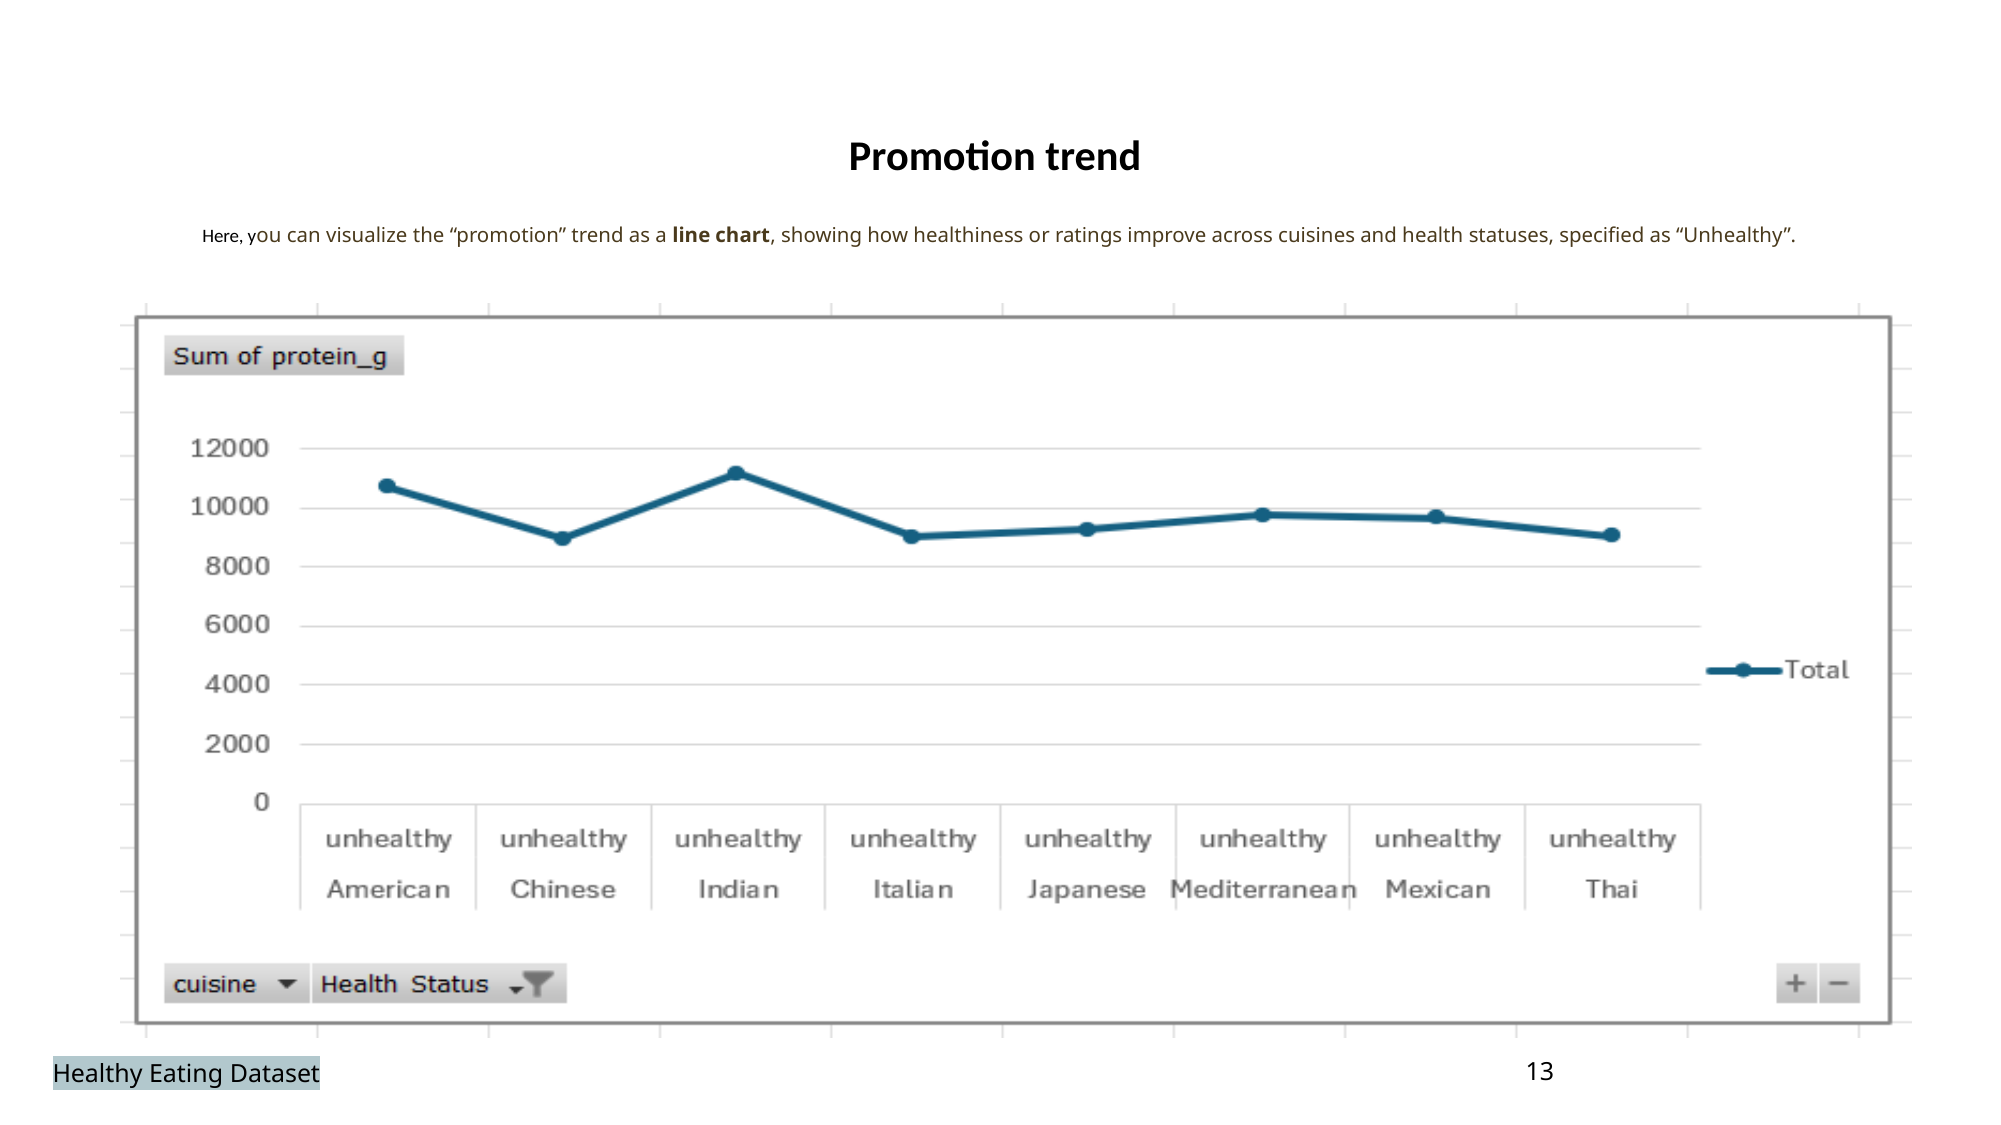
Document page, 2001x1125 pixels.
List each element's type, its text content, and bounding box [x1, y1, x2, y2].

text_box [1510, 1042, 1961, 1103]
title Promotion trend Here, you can visualize the “promotion” trend as a line chart, showing how healthiness or ratings improve across cuisines and health statuses, specified as “Unhealthy”. [137, 125, 1863, 281]
text_box Healthy Eating Dataset [37, 1042, 713, 1103]
picture [120, 303, 1912, 1038]
